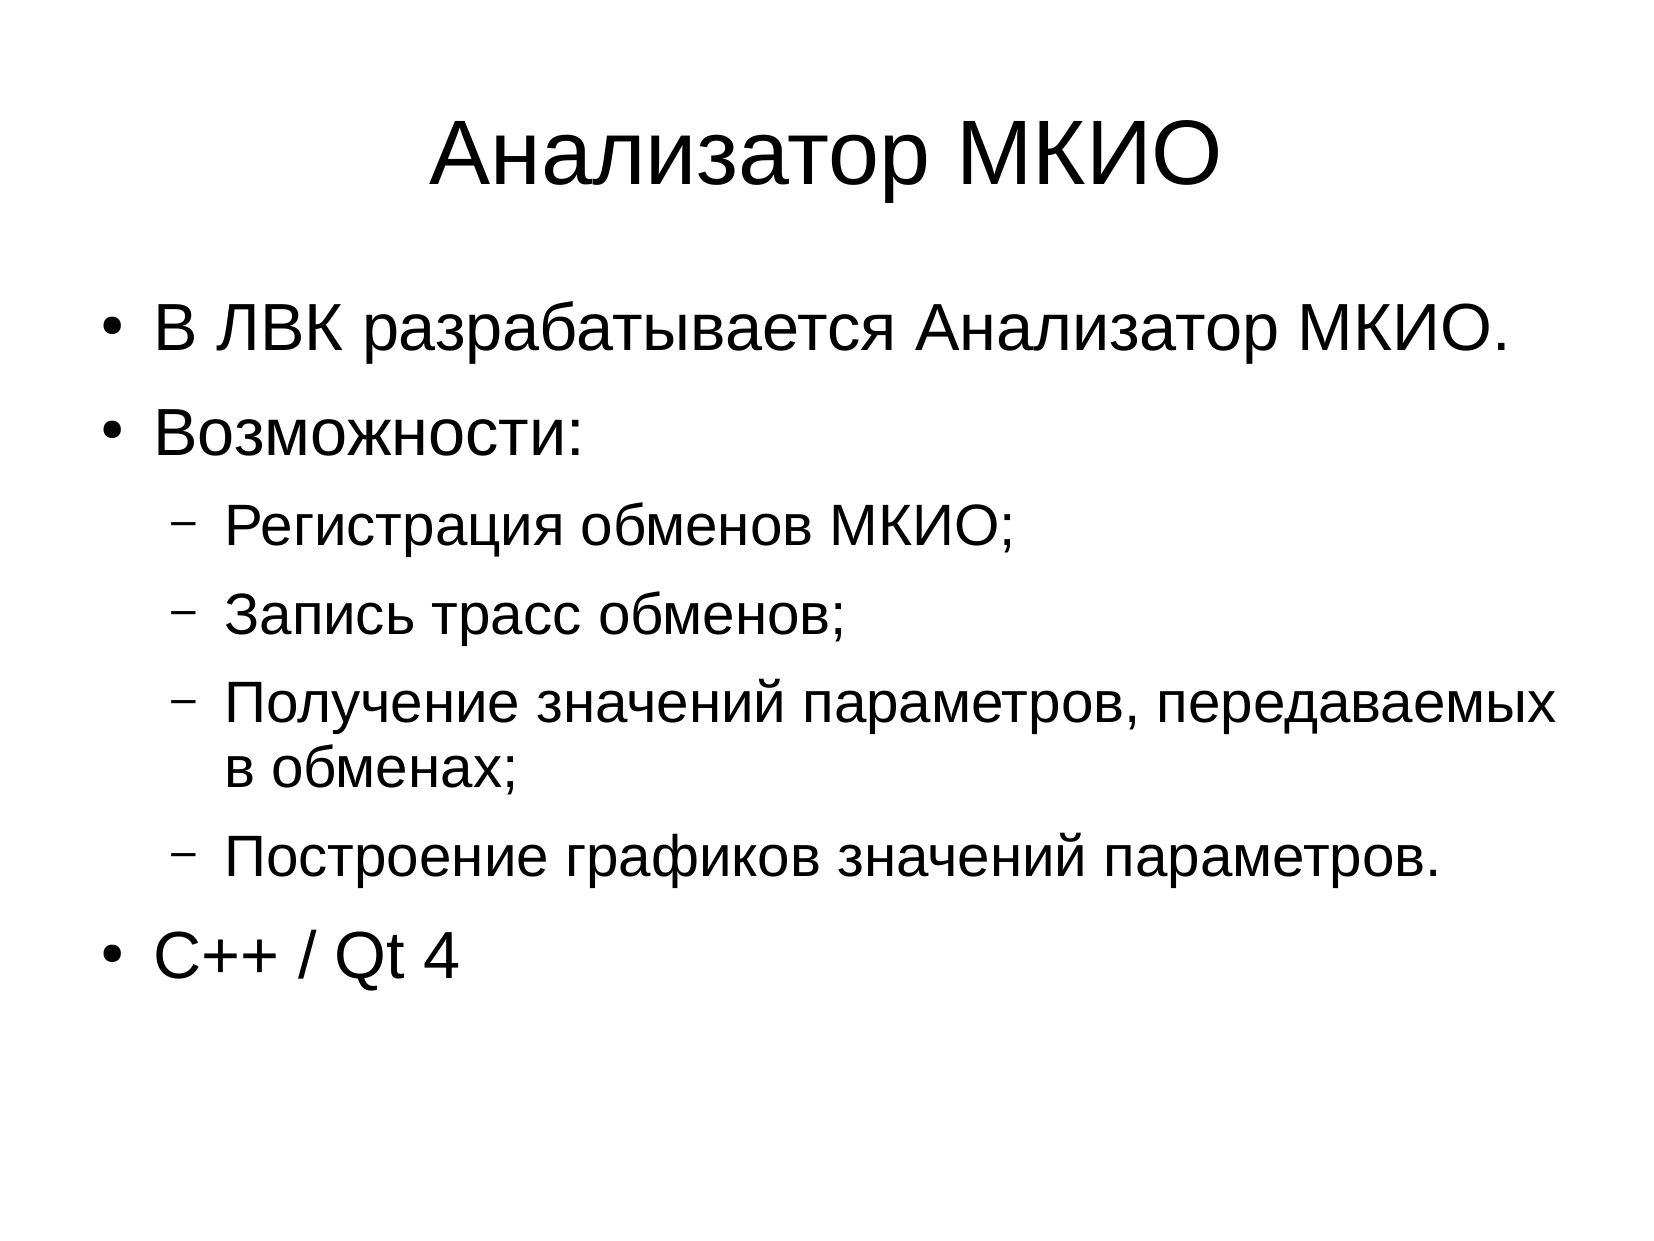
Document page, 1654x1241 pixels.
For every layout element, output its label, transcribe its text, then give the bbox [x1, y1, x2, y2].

title Анализатор МКИО [82, 49, 1571, 257]
list В ЛВК разрабатывается Анализатор МКИО. Возможности: Регистрация обменов МКИО; Запись трасс обменов; Получение значений параметров, передаваемых в обменах; Построение графиков значений параметров. С++ / Qt 4 [82, 290, 1571, 1010]
